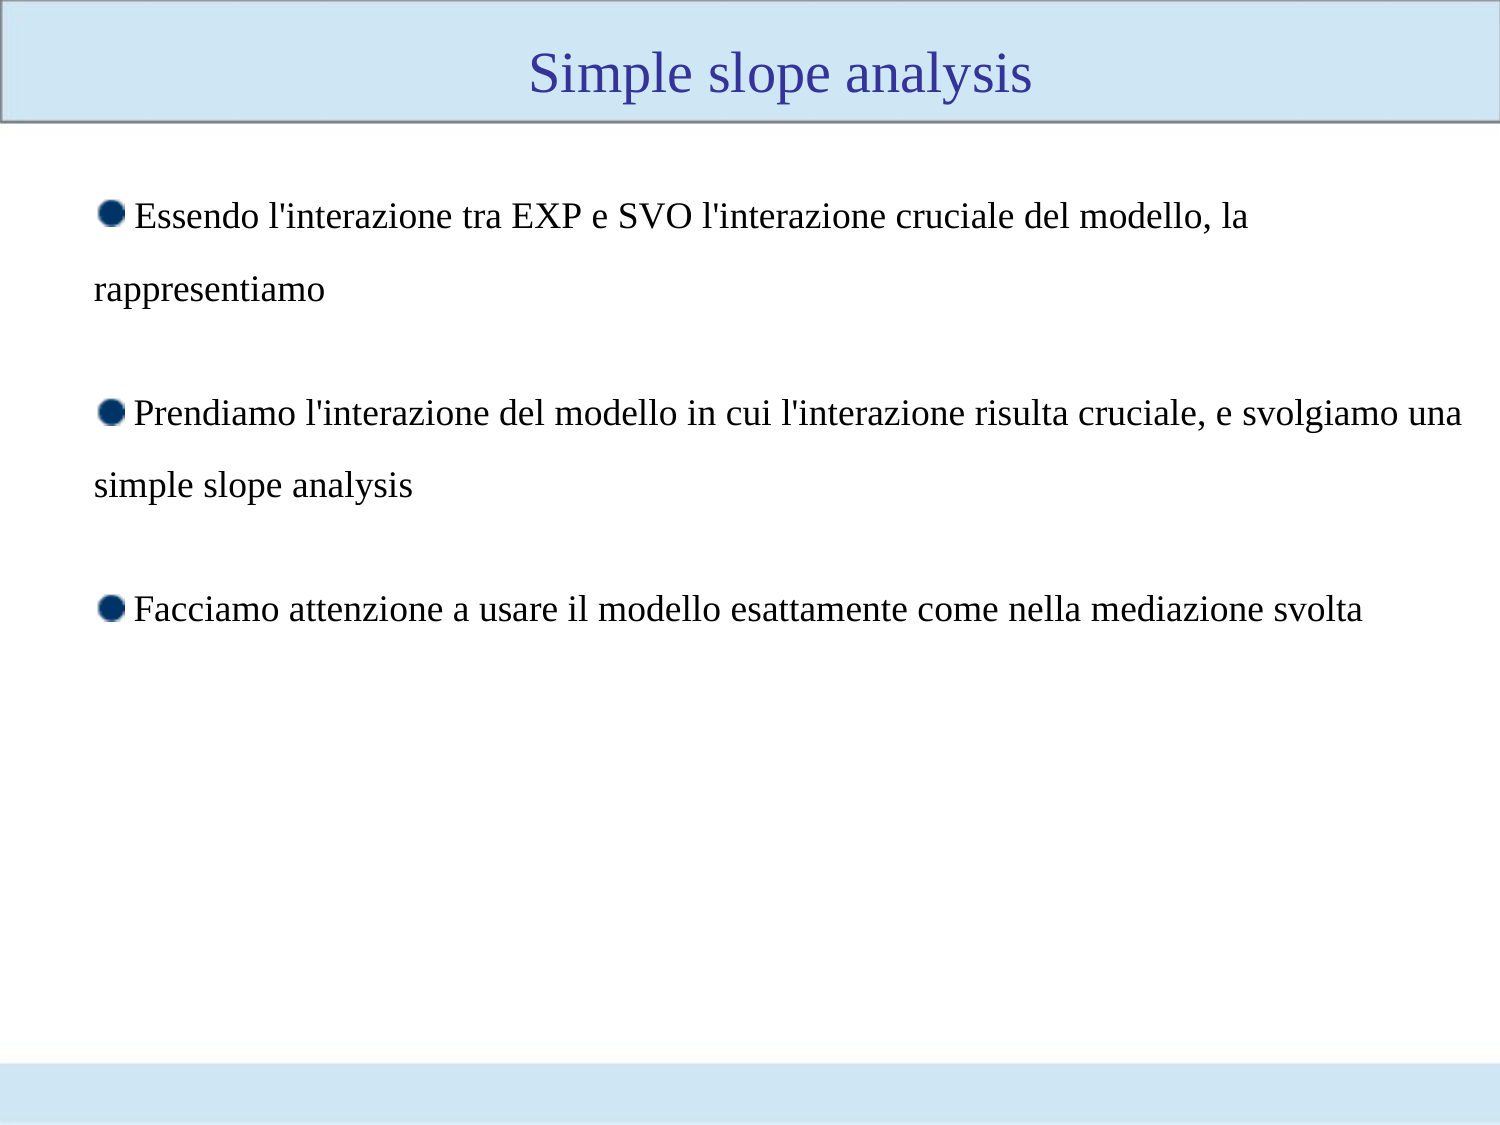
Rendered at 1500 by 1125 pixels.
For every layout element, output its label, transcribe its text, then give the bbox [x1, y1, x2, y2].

title Simple slope analysis [249, 21, 1313, 117]
picture [94, 395, 125, 426]
text_box Essendo l'interazione tra EXP e SVO l'interazione cruciale del modello, la rappresentiamo Prendiamo l'interazione del modello in cui l'interazione risulta cruciale, e svolgiamo una simple slope analysis Facciamo attenzione a usare il modello esattamente come nella mediazione svolta [79, 148, 1500, 637]
picture [94, 591, 125, 622]
picture [0, 0, 1500, 1125]
picture [94, 196, 125, 227]
